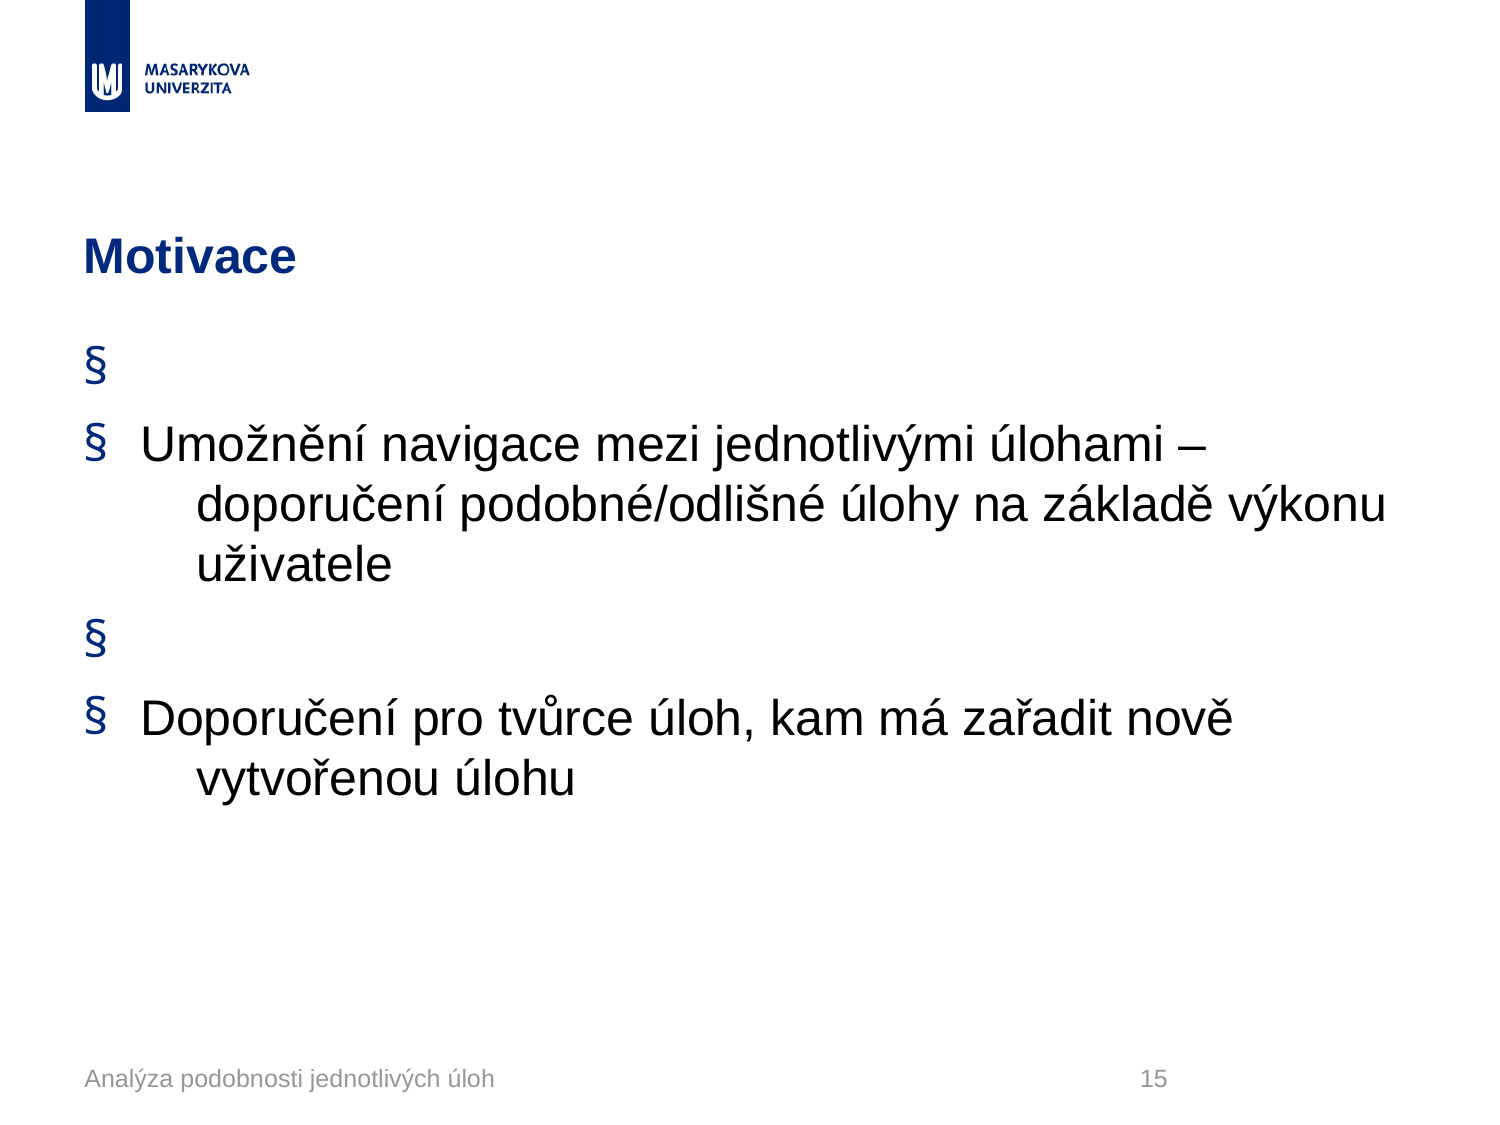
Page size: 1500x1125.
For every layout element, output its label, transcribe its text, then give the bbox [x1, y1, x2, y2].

text_box 15 [1125, 1025, 1428, 1101]
list Umožnění navigace mezi jednotlivými úlohami – doporučení podobné/odlišné úlohy na základě výkonu uživatele Doporučení pro tvůrce úloh, kam má zařadit nově vytvořenou úlohu [83, 331, 1410, 1007]
text_box Analýza podobnosti jednotlivých úloh [69, 1025, 1104, 1101]
title Motivace [83, 184, 1411, 291]
